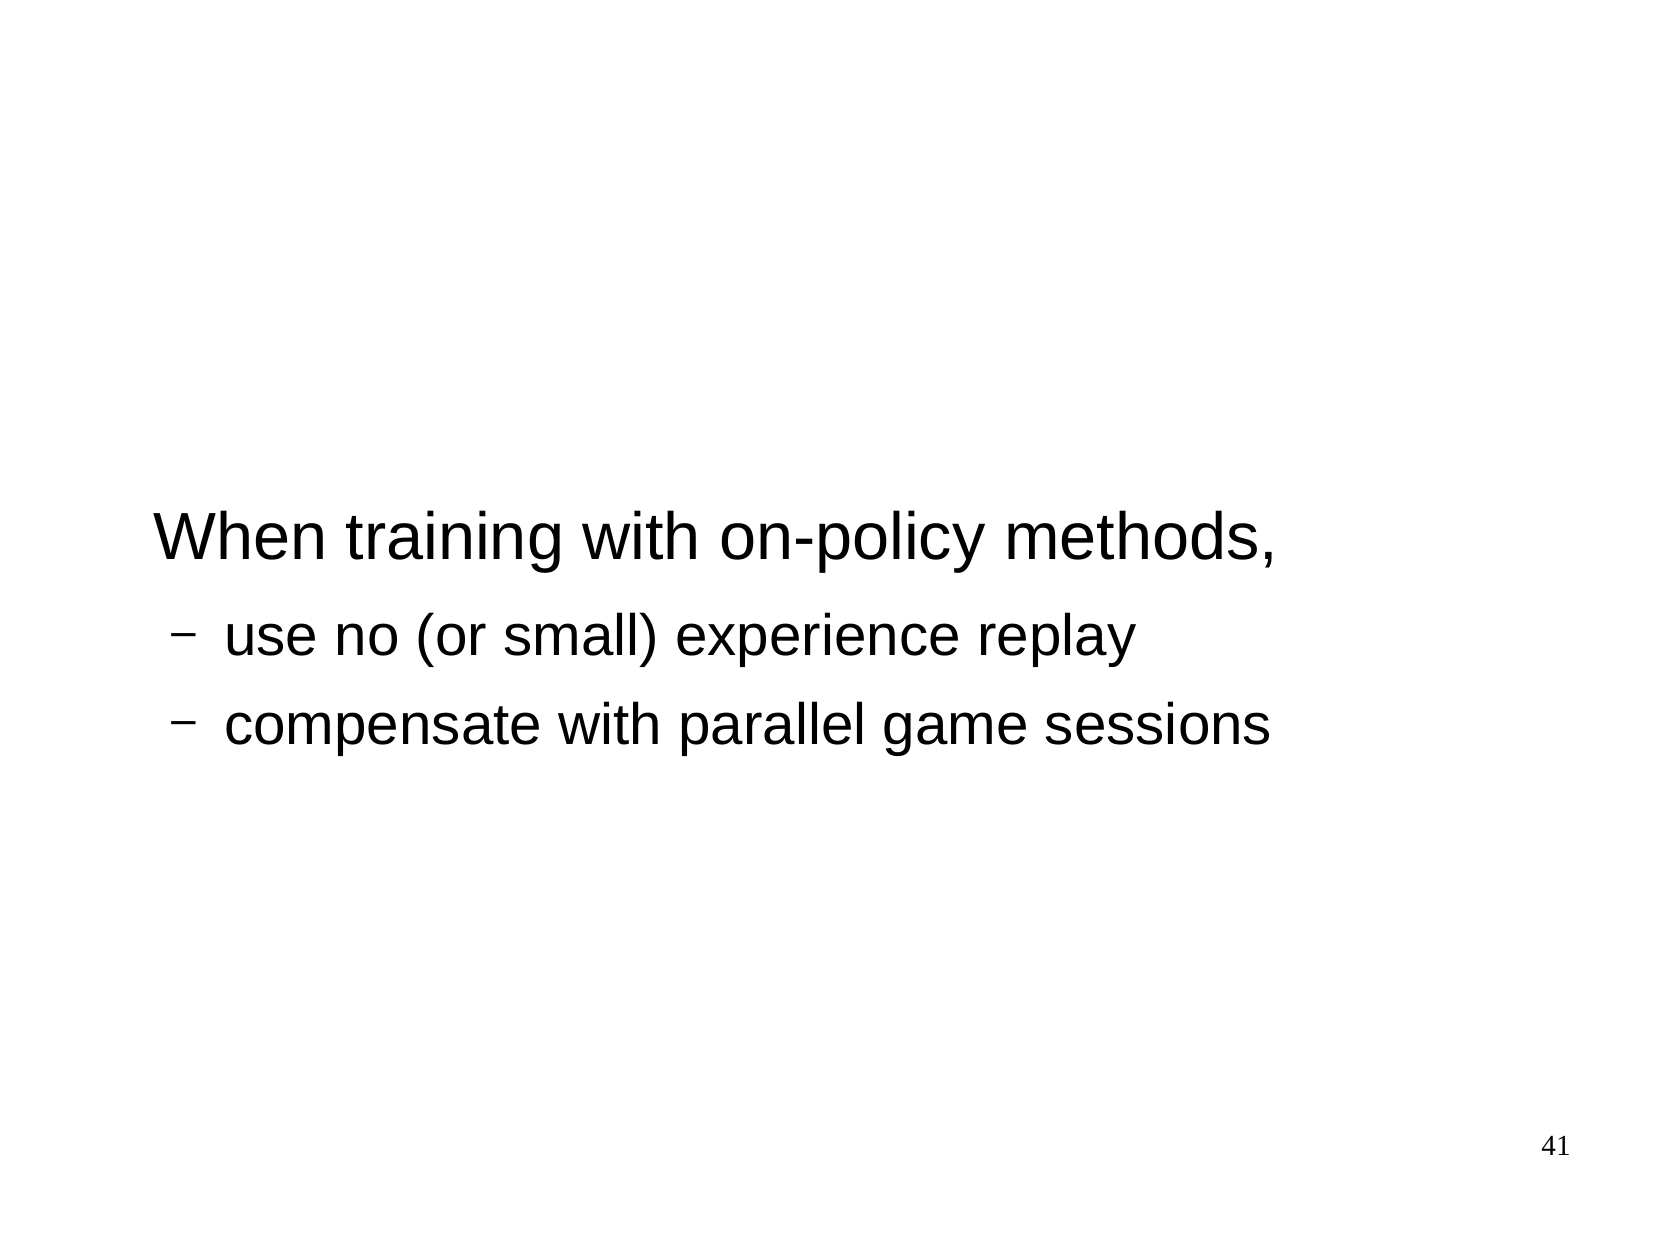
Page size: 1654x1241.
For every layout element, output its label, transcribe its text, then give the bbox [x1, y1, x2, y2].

list When training with on-policy methods, use no (or small) experience replay compensate with parallel game sessions [82, 290, 1571, 1010]
